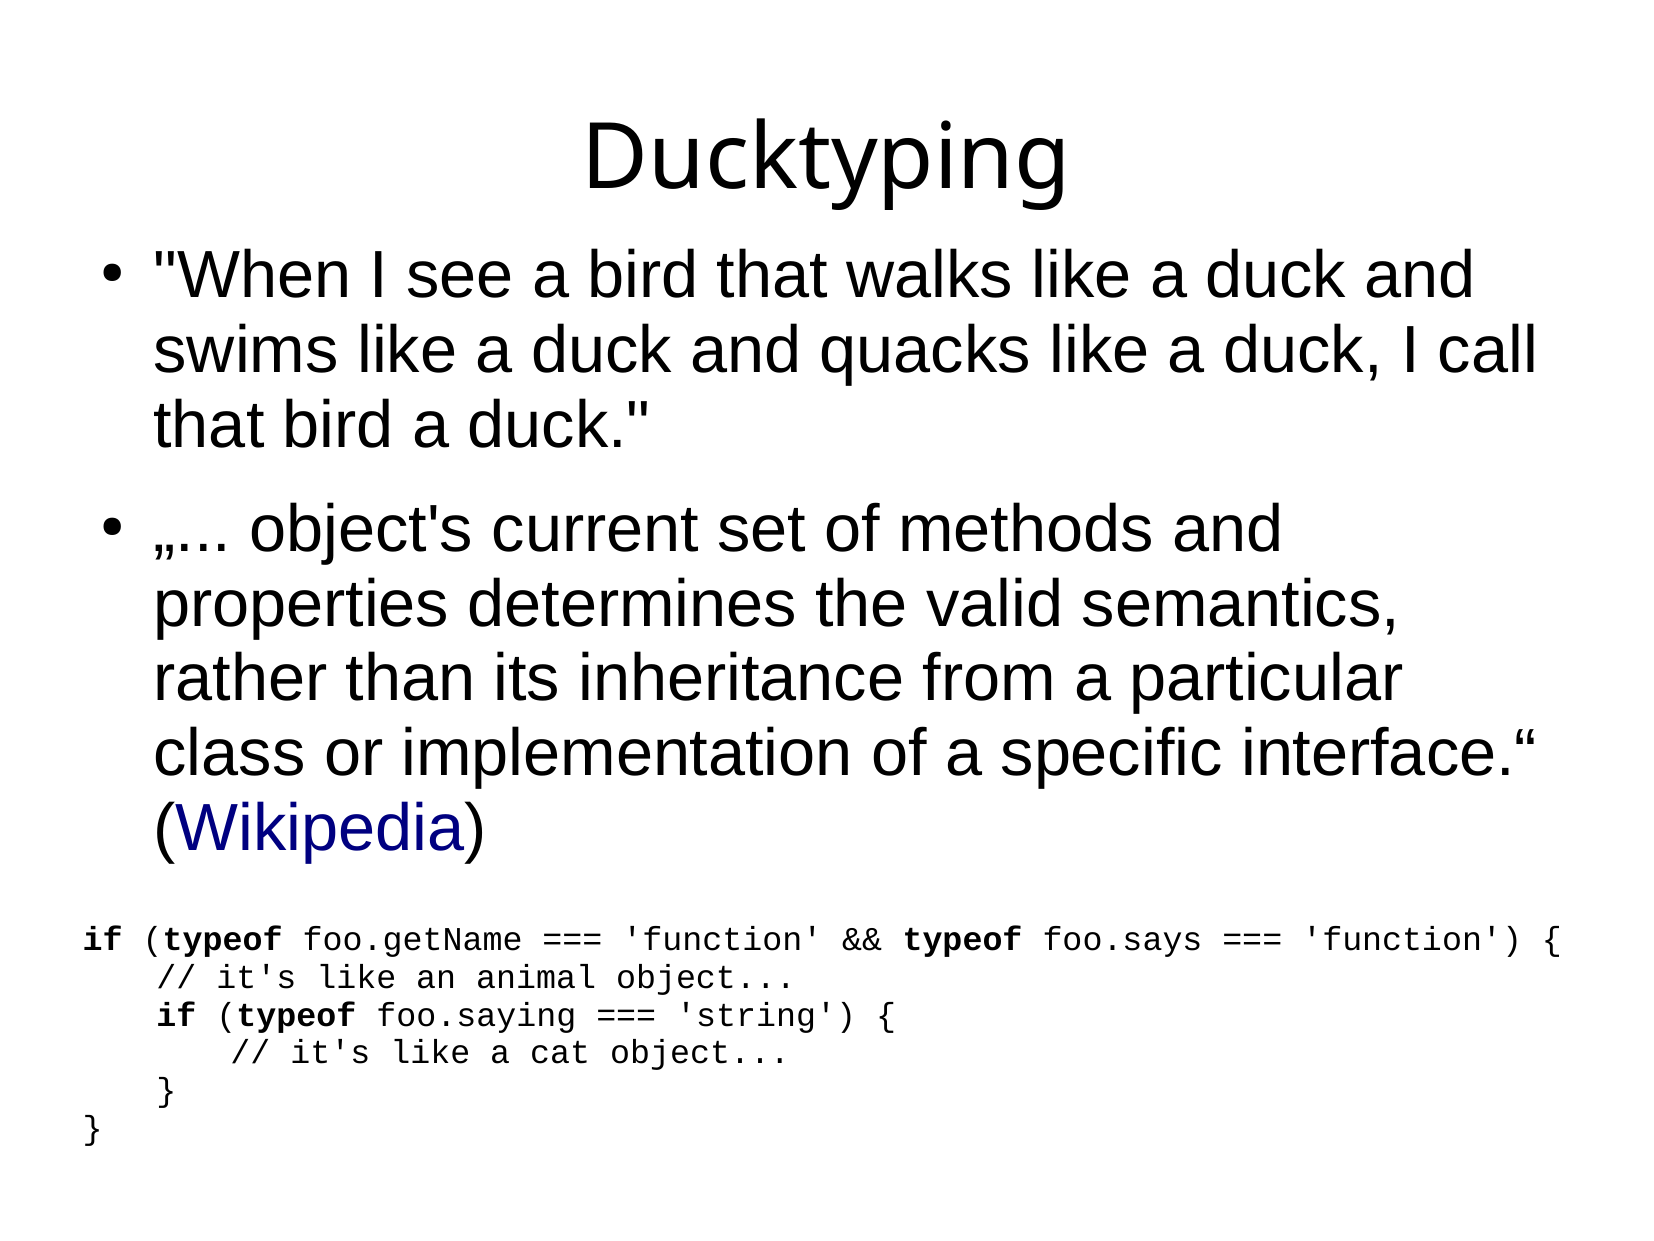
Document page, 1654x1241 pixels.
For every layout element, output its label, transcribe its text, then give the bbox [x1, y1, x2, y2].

list "When I see a bird that walks like a duck and swims like a duck and quacks like a duck, I call that bird a duck." „... object's current set of methods and properties determines the valid semantics, rather than its inheritance from a particular class or implementation of a specific interface.“ (Wikipedia) [82, 237, 1571, 892]
text_box if (typeof foo.getName === 'function' && typeof foo.says === 'function') { // it's like an animal object... if (typeof foo.saying === 'string') { // it's like a cat object... } } [67, 915, 1586, 1164]
title Ducktyping [82, 49, 1571, 237]
